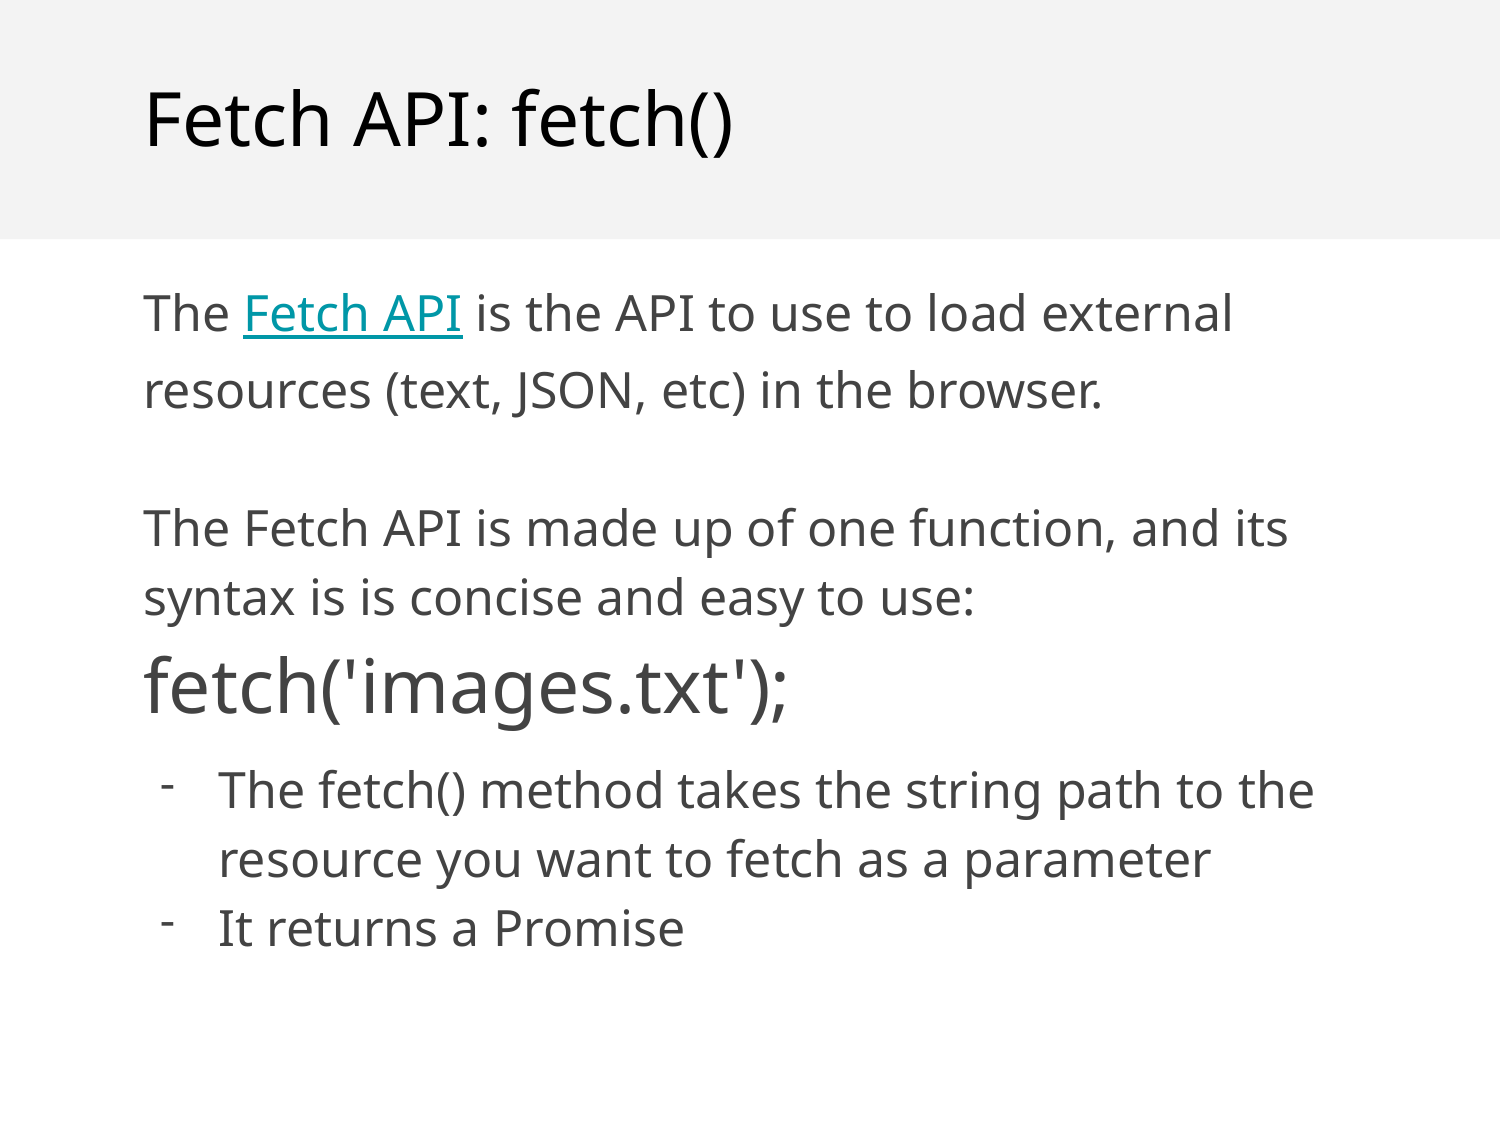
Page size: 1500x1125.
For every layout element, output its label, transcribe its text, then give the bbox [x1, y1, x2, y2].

title Fetch API: fetch() [128, 56, 1372, 183]
list The Fetch API is the API to use to load external resources (text, JSON, etc) in the browser. The Fetch API is made up of one function, and its syntax is is concise and easy to use: fetch('images.txt'); The fetch() method takes the string path to the resource you want to fetch as a parameter It returns a Promise [128, 255, 1372, 1004]
